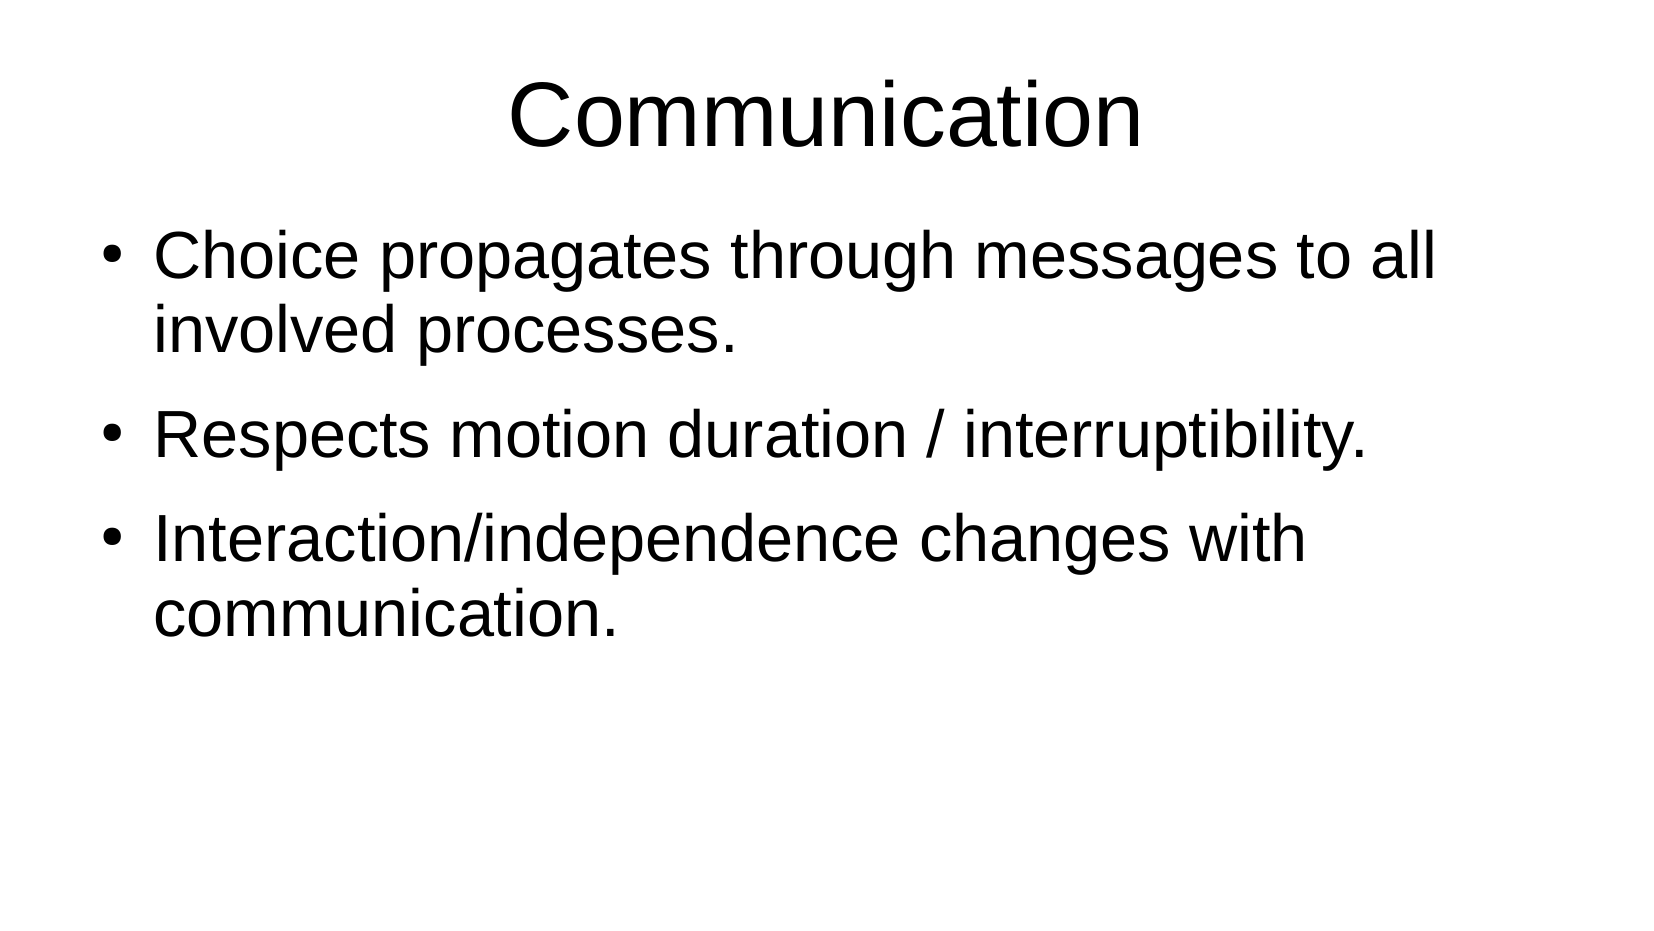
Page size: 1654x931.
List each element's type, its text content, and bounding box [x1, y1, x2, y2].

list Choice propagates through messages to all involved processes. Respects motion duration / interruptibility. Interaction/independence changes with communication. [82, 217, 1571, 758]
title Communication [82, 37, 1571, 193]
